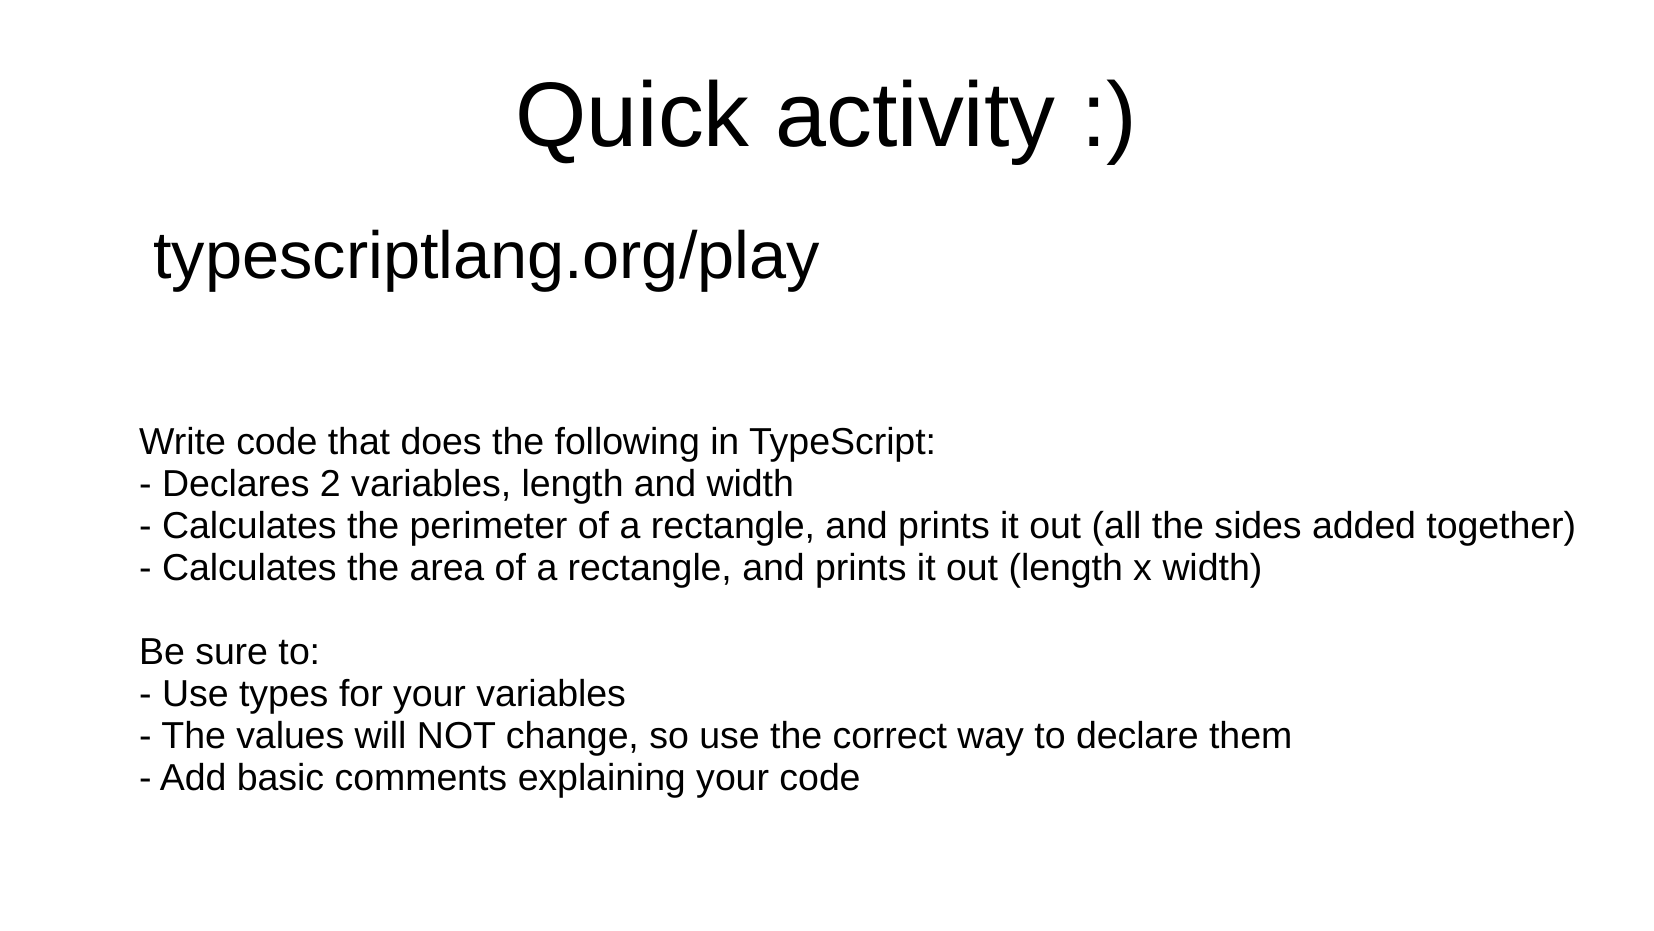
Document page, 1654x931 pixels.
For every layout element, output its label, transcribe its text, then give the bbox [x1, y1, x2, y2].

title Quick activity :) [82, 37, 1571, 193]
list typescriptlang.org/play [82, 217, 1571, 355]
text_box Write code that does the following in TypeScript: - Declares 2 variables, length and width - Calculates the perimeter of a rectangle, and prints it out (all the sides added together) - Calculates the area of a rectangle, and prints it out (length x width) Be sure to: - Use types for your variables - The values will NOT change, so use the correct way to declare them - Add basic comments explaining your code [124, 413, 1595, 849]
